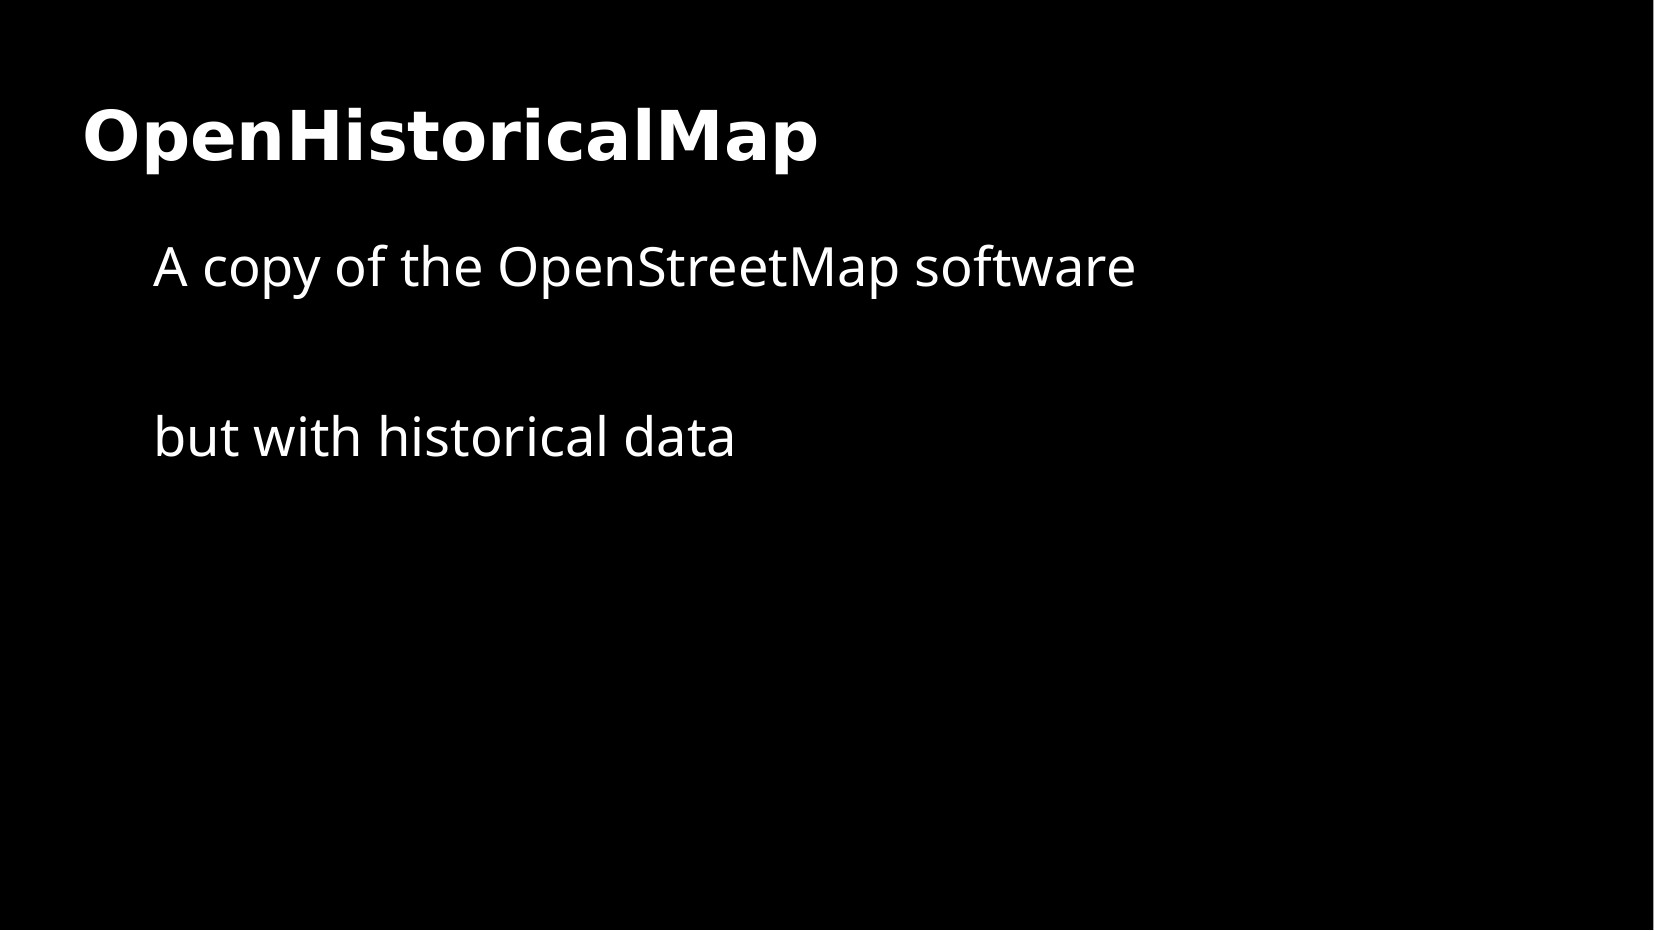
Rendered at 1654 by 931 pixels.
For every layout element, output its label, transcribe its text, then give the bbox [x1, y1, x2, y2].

title OpenHistoricalMap [82, 59, 1571, 215]
list A copy of the OpenStreetMap software but with historical data [82, 217, 1571, 758]
